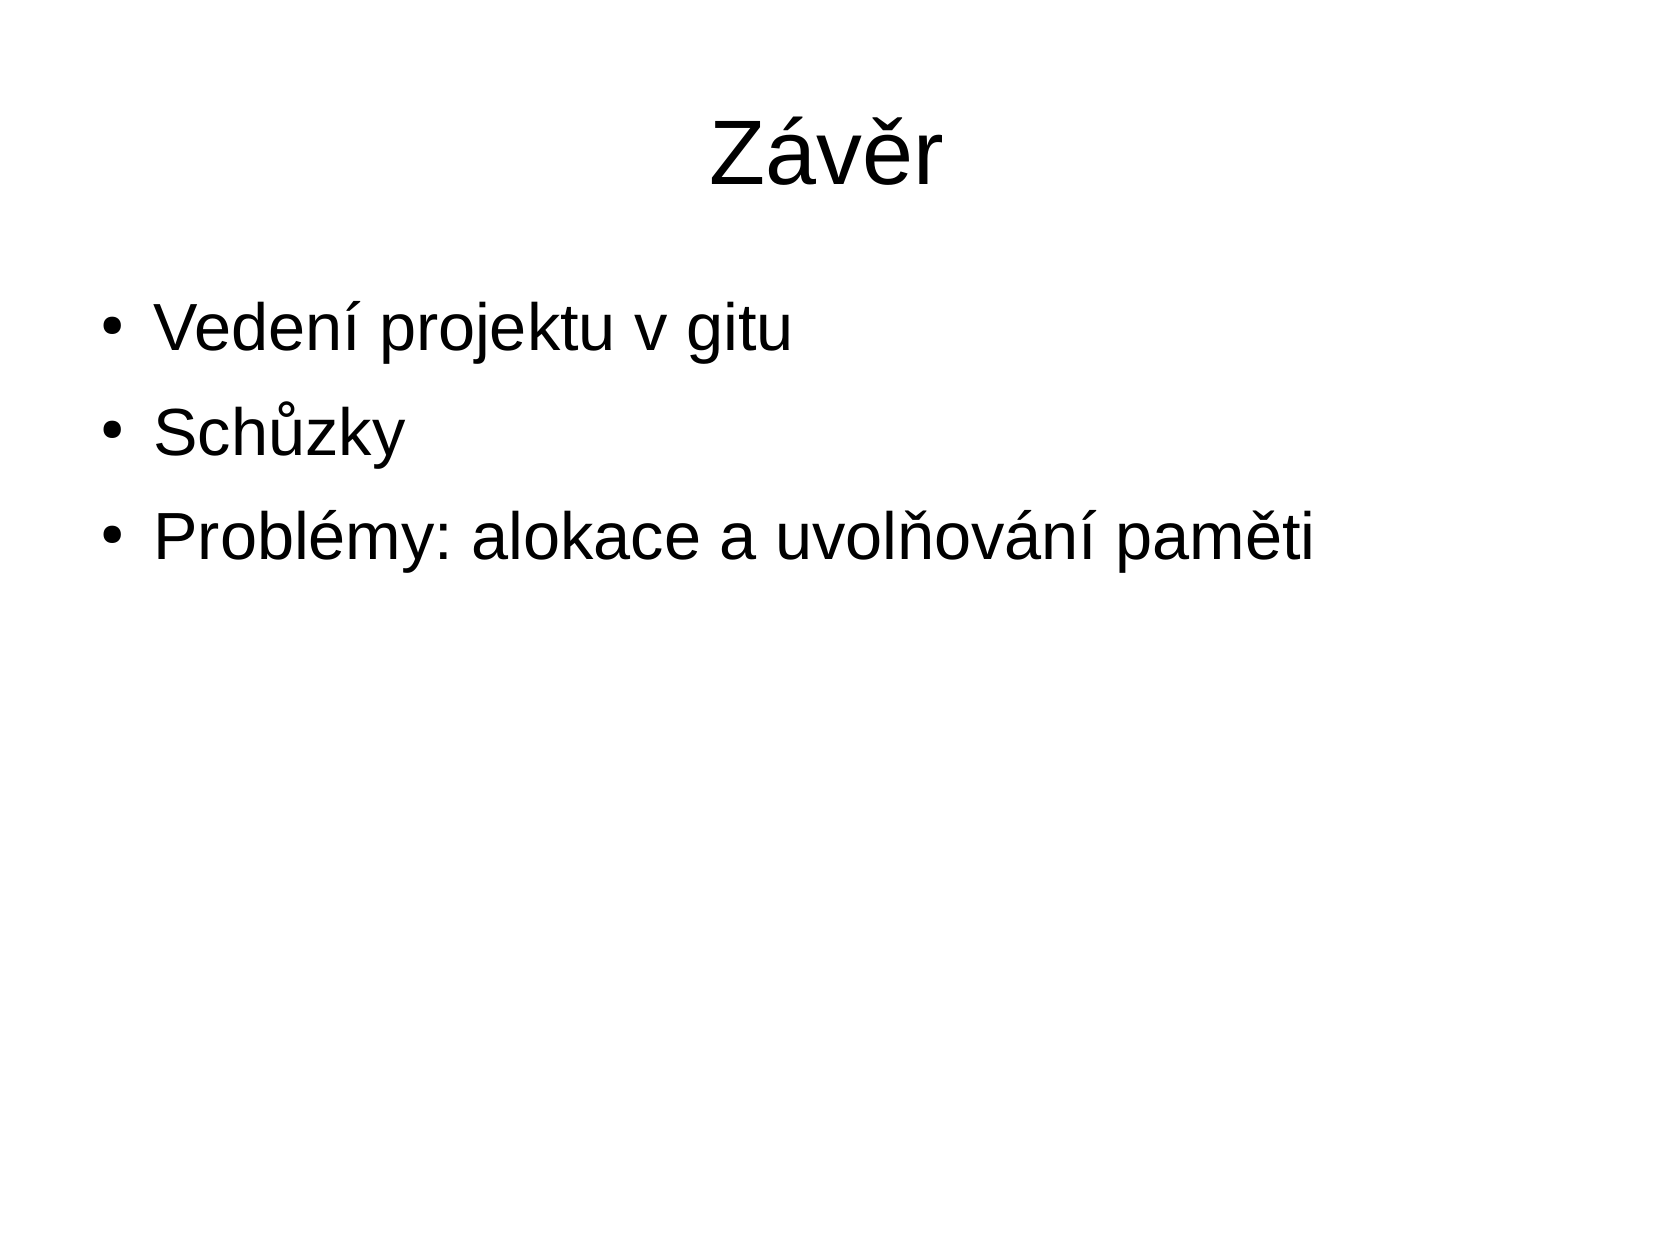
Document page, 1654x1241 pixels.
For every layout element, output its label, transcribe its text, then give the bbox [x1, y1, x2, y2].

list Vedení projektu v gitu Schůzky Problémy: alokace a uvolňování paměti [82, 290, 1571, 1109]
title Závěr [82, 49, 1571, 257]
